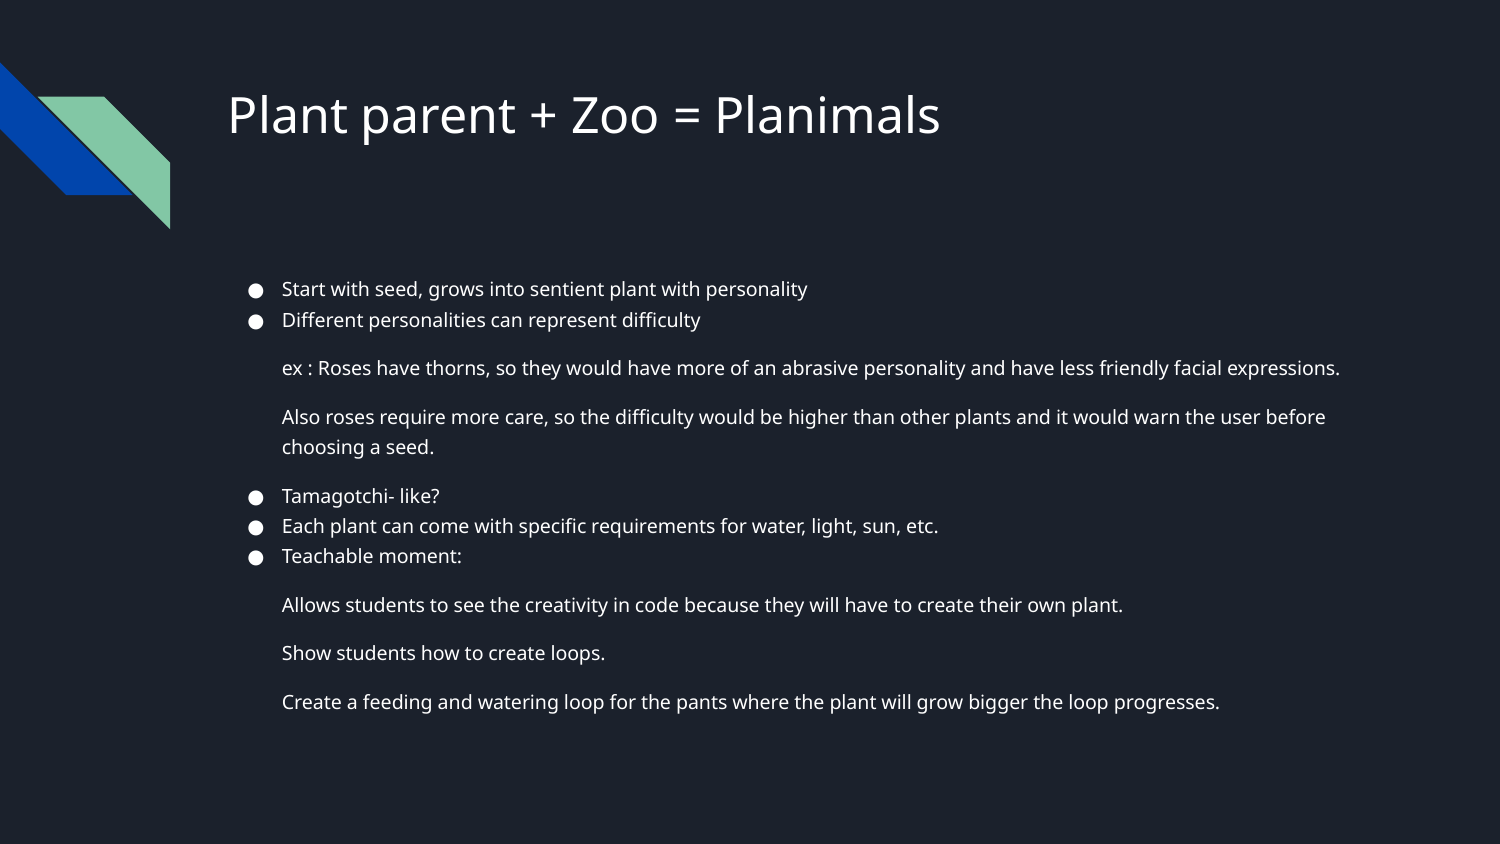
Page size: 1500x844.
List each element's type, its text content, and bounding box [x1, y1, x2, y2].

list Start with seed, grows into sentient plant with personality Different personalities can represent difficulty ex : Roses have thorns, so they would have more of an abrasive personality and have less friendly facial expressions. Also roses require more care, so the difficulty would be higher than other plants and it would warn the user before choosing a seed. Tamagotchi- like? Each plant can come with specific requirements for water, light, sun, etc. Teachable moment: Allows students to see the creativity in code because they will have to create their own plant. Show students how to create loops. Create a feeding and watering loop for the pants where the plant will grow bigger the loop progresses. [212, 257, 1368, 735]
title Plant parent + Zoo = Planimals [212, 64, 1368, 215]
